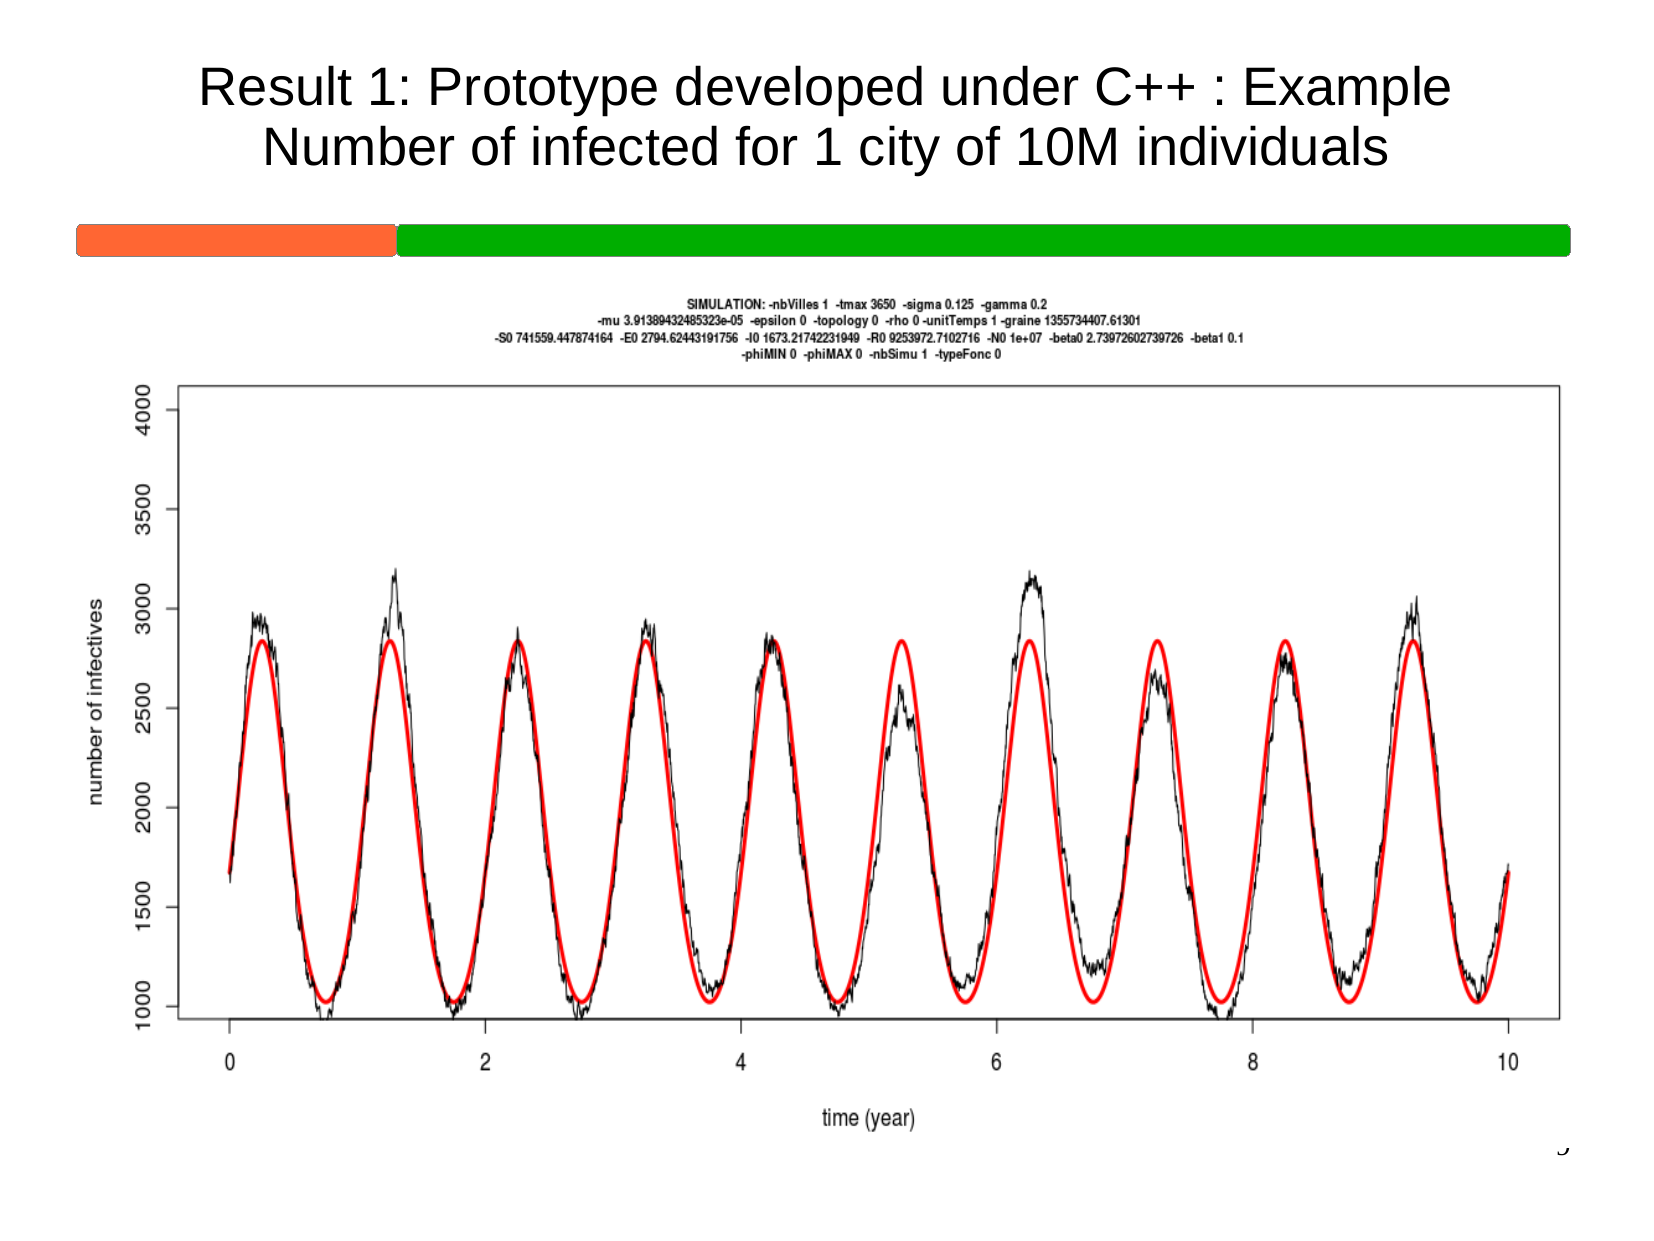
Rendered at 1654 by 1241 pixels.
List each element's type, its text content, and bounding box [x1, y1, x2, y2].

text_box [76, 224, 1571, 257]
picture [82, 283, 1585, 1148]
title Result 1: Prototype developed under C++ : Example Number of infected for 1 city of 10M individuals [82, 12, 1571, 221]
